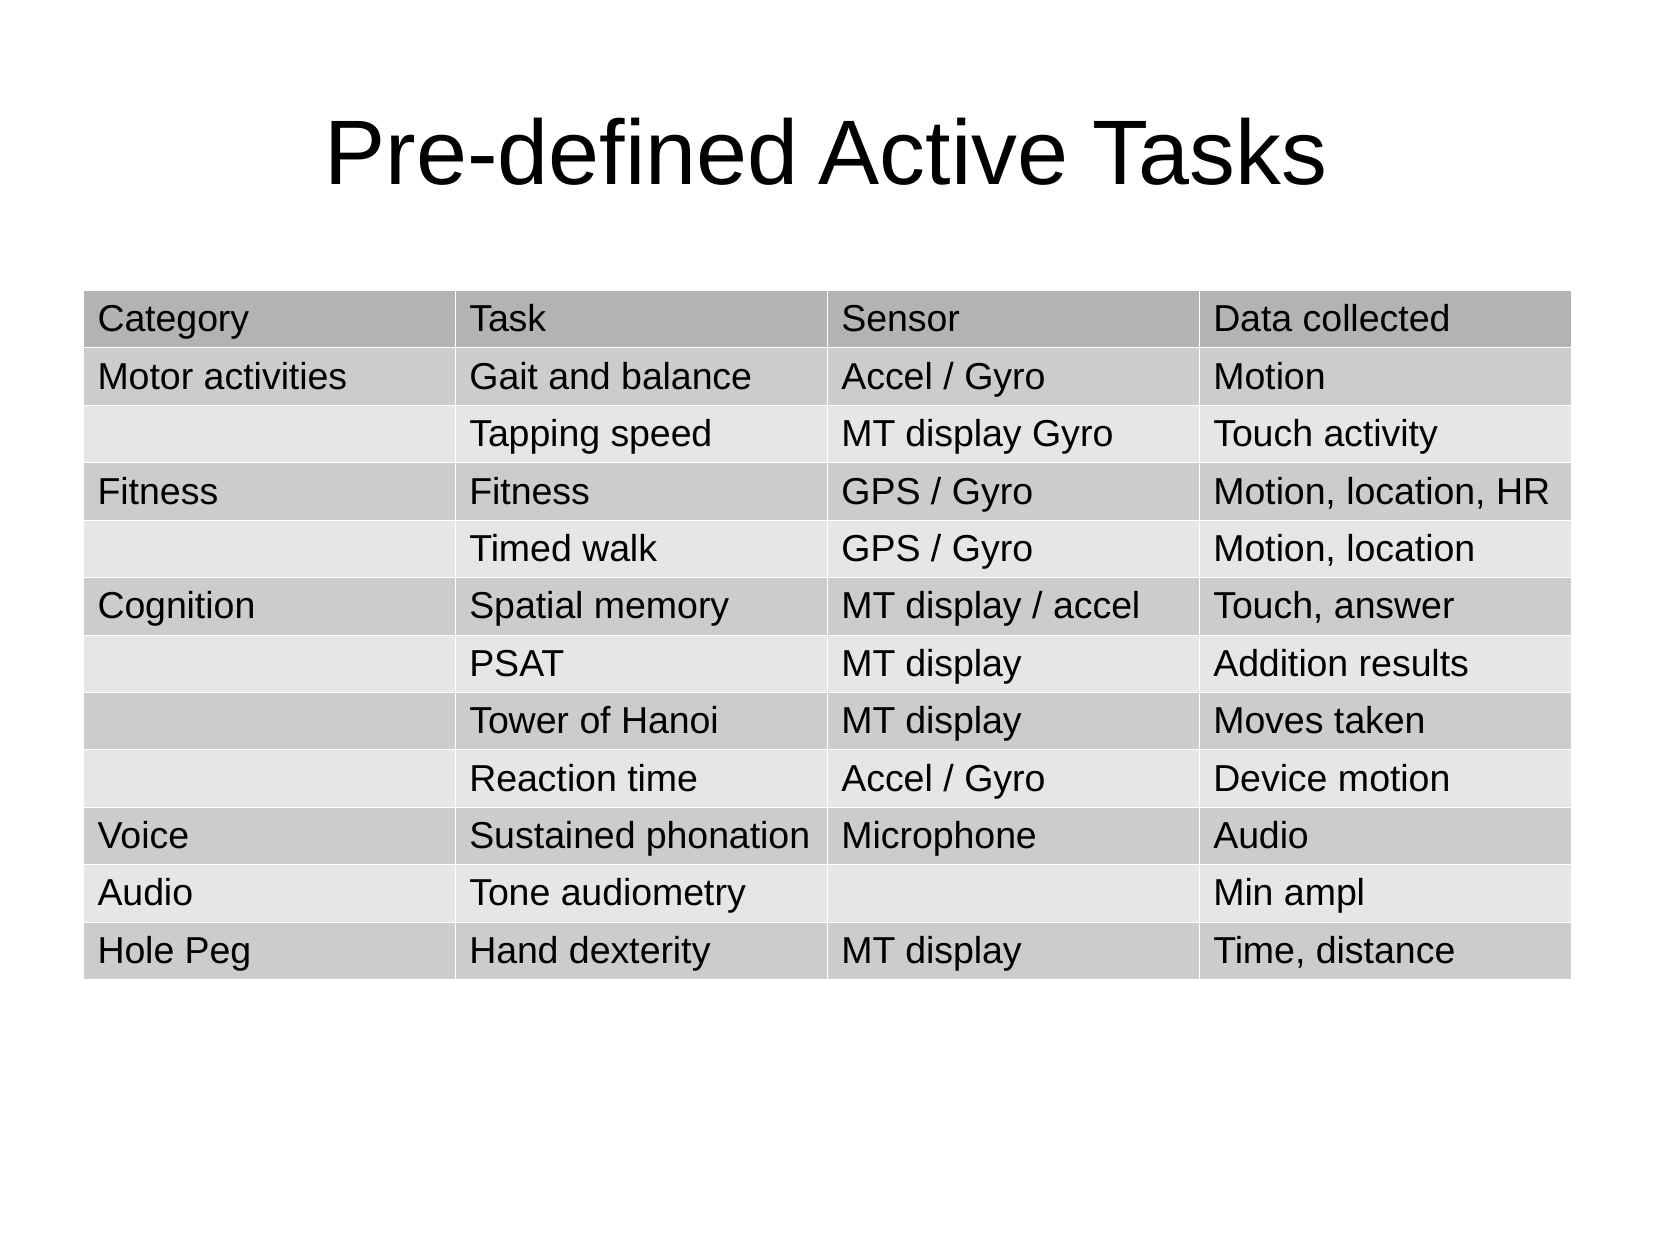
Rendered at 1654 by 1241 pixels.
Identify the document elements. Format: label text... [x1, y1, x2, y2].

table_cell [84, 693, 455, 749]
table_cell Accel / Gyro [828, 348, 1199, 405]
table_cell Voice [84, 808, 455, 864]
table_cell Motion, location, HR [1200, 463, 1571, 520]
table_cell Sustained phonation [456, 808, 827, 864]
table_cell Device motion [1200, 750, 1571, 807]
table_cell Tapping speed [456, 406, 827, 462]
table_cell Touch activity [1200, 406, 1571, 462]
table_header Data collected [1200, 291, 1571, 347]
table_cell Touch, answer [1200, 578, 1571, 635]
table_cell Motion, location [1200, 521, 1571, 577]
table_cell Min ampl [1200, 865, 1571, 922]
table_cell Microphone [828, 808, 1199, 864]
table_cell Fitness [84, 463, 455, 520]
table_cell [84, 636, 455, 692]
table_cell Motion [1200, 348, 1571, 405]
table_cell Reaction time [456, 750, 827, 807]
table_cell Tower of Hanoi [456, 693, 827, 749]
table_cell Audio [1200, 808, 1571, 864]
table_cell Fitness [456, 463, 827, 520]
table_cell Timed walk [456, 521, 827, 577]
table_cell Moves taken [1200, 693, 1571, 749]
table_header Task [456, 291, 827, 347]
table_cell GPS / Gyro [828, 463, 1199, 520]
table_cell [84, 750, 455, 807]
table_cell Motor activities [84, 348, 455, 405]
table_cell MT display Gyro [828, 406, 1199, 462]
table_cell [84, 406, 455, 462]
table_cell Time, distance [1200, 923, 1571, 979]
table_cell MT display [828, 693, 1199, 749]
table_cell [84, 521, 455, 577]
table_cell Hand dexterity [456, 923, 827, 979]
table_cell MT display [828, 636, 1199, 692]
table_cell Tone audiometry [456, 865, 827, 922]
table_cell GPS / Gyro [828, 521, 1199, 577]
table_cell Addition results [1200, 636, 1571, 692]
title Pre-defined Active Tasks [82, 49, 1571, 257]
table_cell Gait and balance [456, 348, 827, 405]
table_cell MT display / accel [828, 578, 1199, 635]
table_header Sensor [828, 291, 1199, 347]
table_cell Cognition [84, 578, 455, 635]
table_cell Accel / Gyro [828, 750, 1199, 807]
table_cell MT display [828, 923, 1199, 979]
table_cell PSAT [456, 636, 827, 692]
table_cell Audio [84, 865, 455, 922]
table_header Category [84, 291, 455, 347]
table_cell Spatial memory [456, 578, 827, 635]
table_cell [828, 865, 1199, 922]
table_cell Hole Peg [84, 923, 455, 979]
